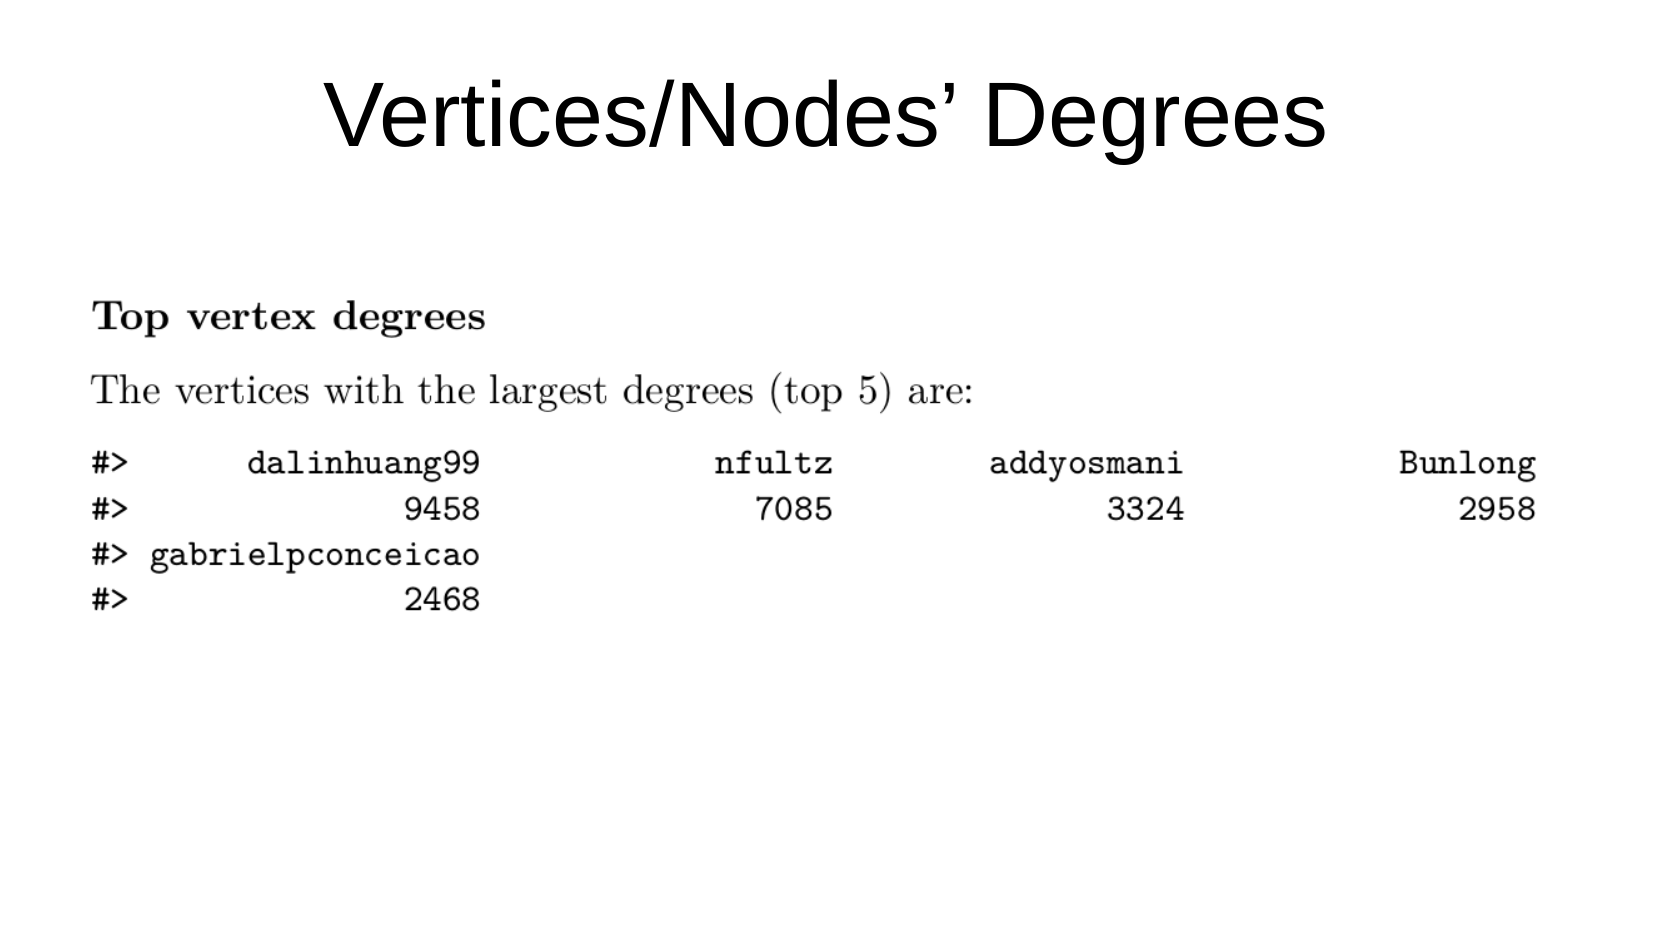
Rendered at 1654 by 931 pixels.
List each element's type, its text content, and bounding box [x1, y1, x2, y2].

picture [51, 264, 1607, 668]
title Vertices/Nodes’ Degrees [82, 37, 1571, 193]
